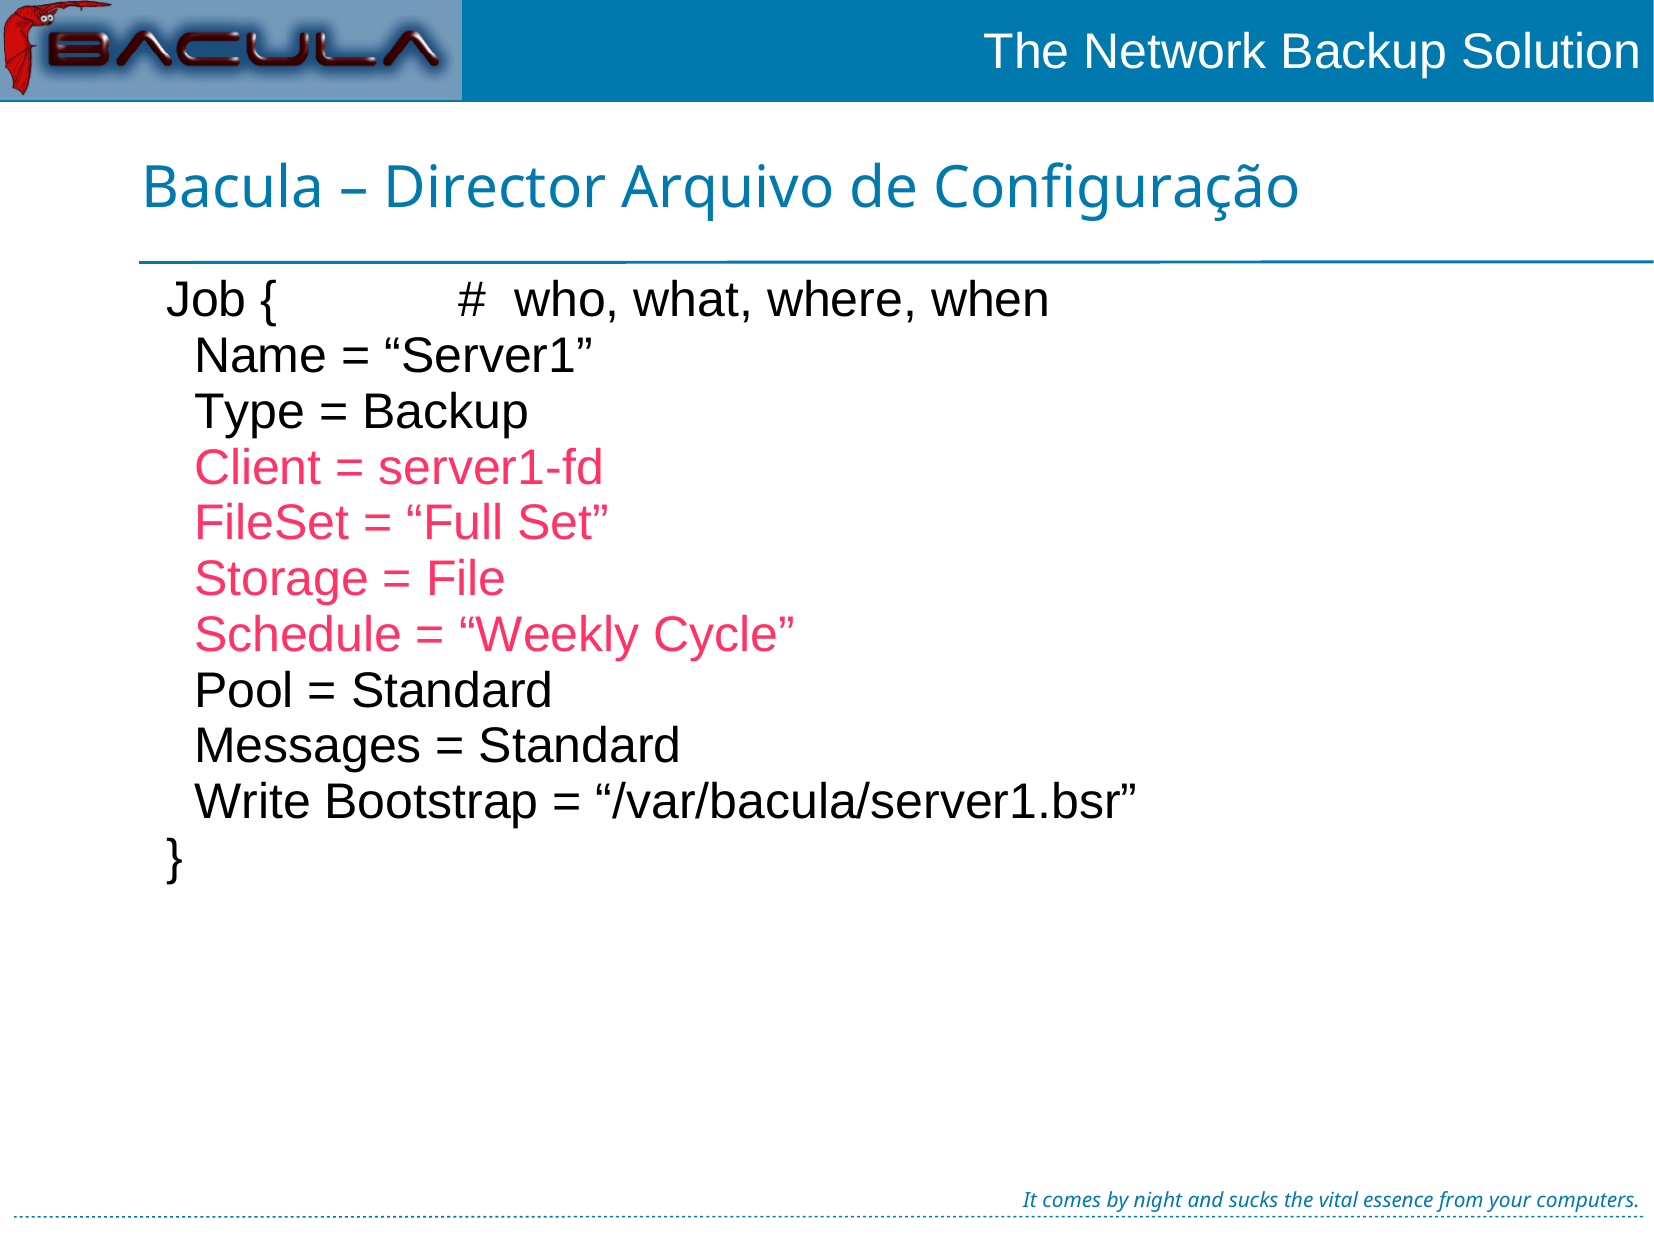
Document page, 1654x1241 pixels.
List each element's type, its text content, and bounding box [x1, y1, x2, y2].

title Bacula – Director Arquivo de Configuração [141, 112, 1501, 226]
picture [0, 0, 461, 99]
list Job { # who, what, where, when Name = “Server1” Type = Backup Client = server1-fd FileSet = “Full Set” Storage = File Schedule = “Weekly Cycle” Pool = Standard Messages = Standard Write Bootstrap = “/var/bacula/server1.bsr” } [107, 271, 1501, 1023]
